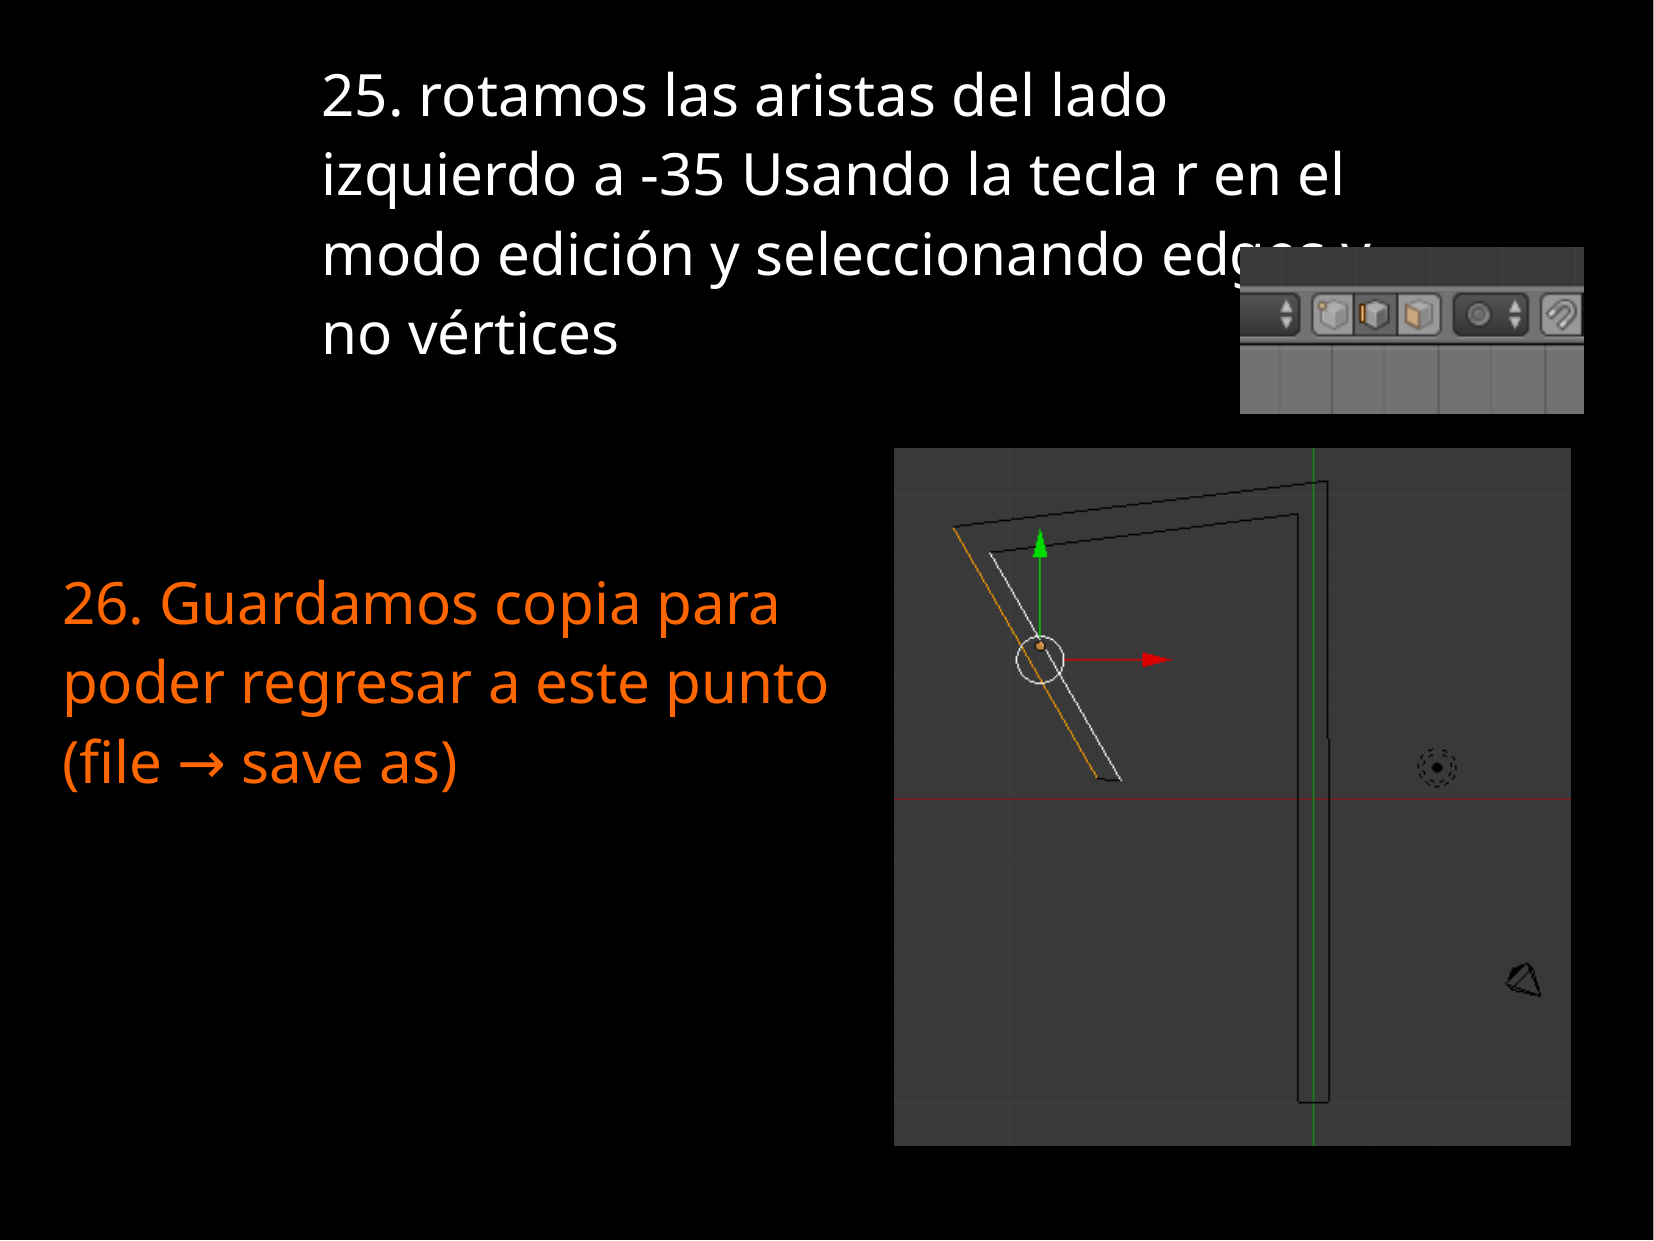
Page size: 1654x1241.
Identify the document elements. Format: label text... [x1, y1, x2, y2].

picture [1240, 247, 1584, 414]
text_box 25. rotamos las aristas del lado izquierdo a -35 Usando la tecla r en el modo edición y seleccionando edges y no vértices [307, 46, 1430, 472]
text_box 26. Guardamos copia para poder regresar a este punto (file → save as) [47, 555, 875, 1170]
picture [894, 448, 1571, 1146]
